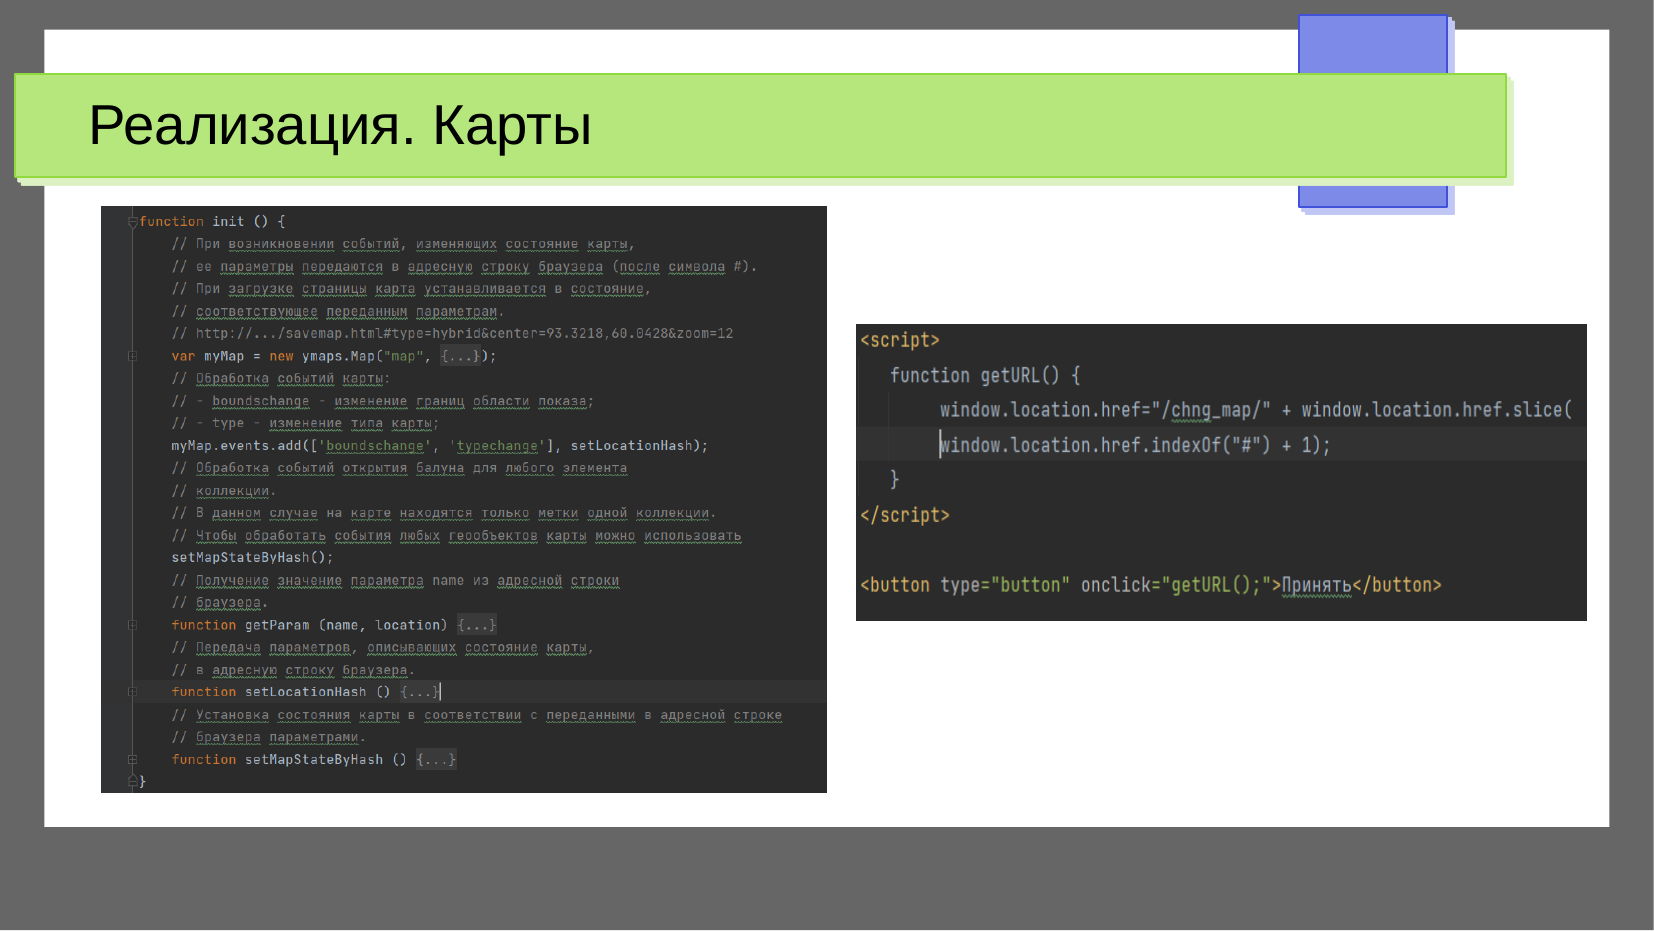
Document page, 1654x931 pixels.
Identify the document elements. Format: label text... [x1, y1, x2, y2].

title Реализация. Карты [88, 73, 1506, 178]
picture [856, 324, 1587, 621]
list Здесь будет схема [88, 221, 1565, 813]
picture [101, 206, 827, 793]
